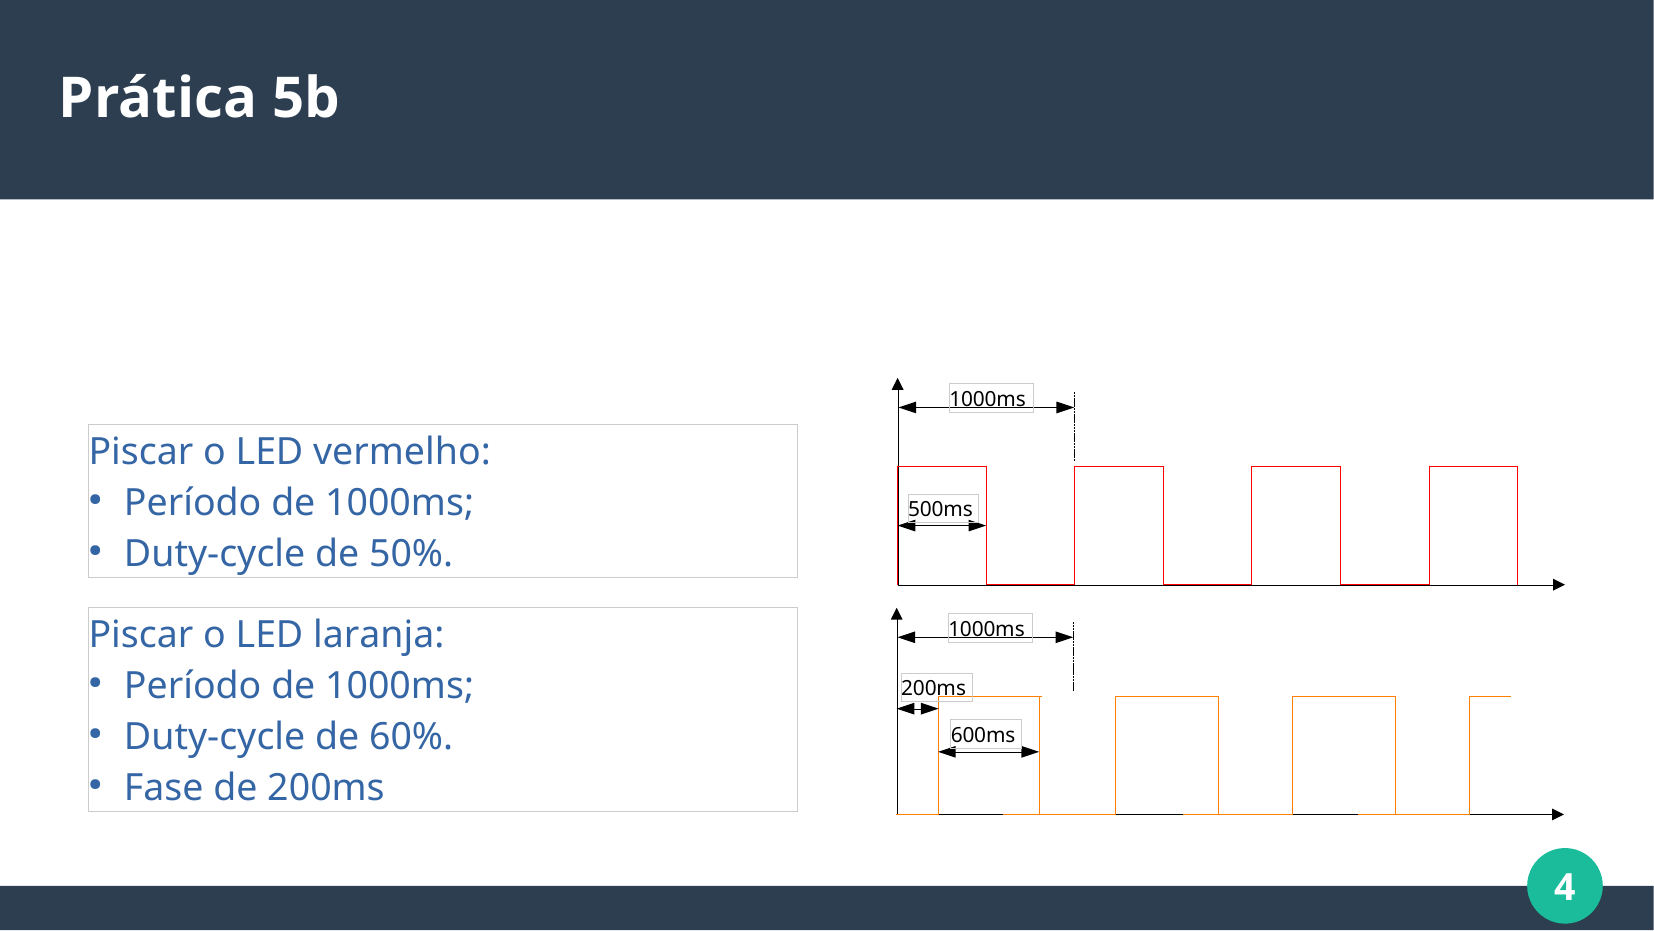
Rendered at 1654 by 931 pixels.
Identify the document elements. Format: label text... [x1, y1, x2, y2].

text_box Piscar o LED vermelho: Período de 1000ms; Duty-cycle de 50%. [88, 424, 798, 556]
title Prática 5b [59, 37, 1595, 155]
text_box 600ms [950, 719, 1022, 745]
text_box Piscar o LED laranja: Período de 1000ms; Duty-cycle de 60%. Fase de 200ms [88, 607, 798, 782]
text_box 500ms [908, 494, 979, 519]
text_box 200ms [901, 673, 973, 698]
text_box 1000ms [948, 613, 1033, 639]
text_box 1000ms [949, 383, 1034, 409]
